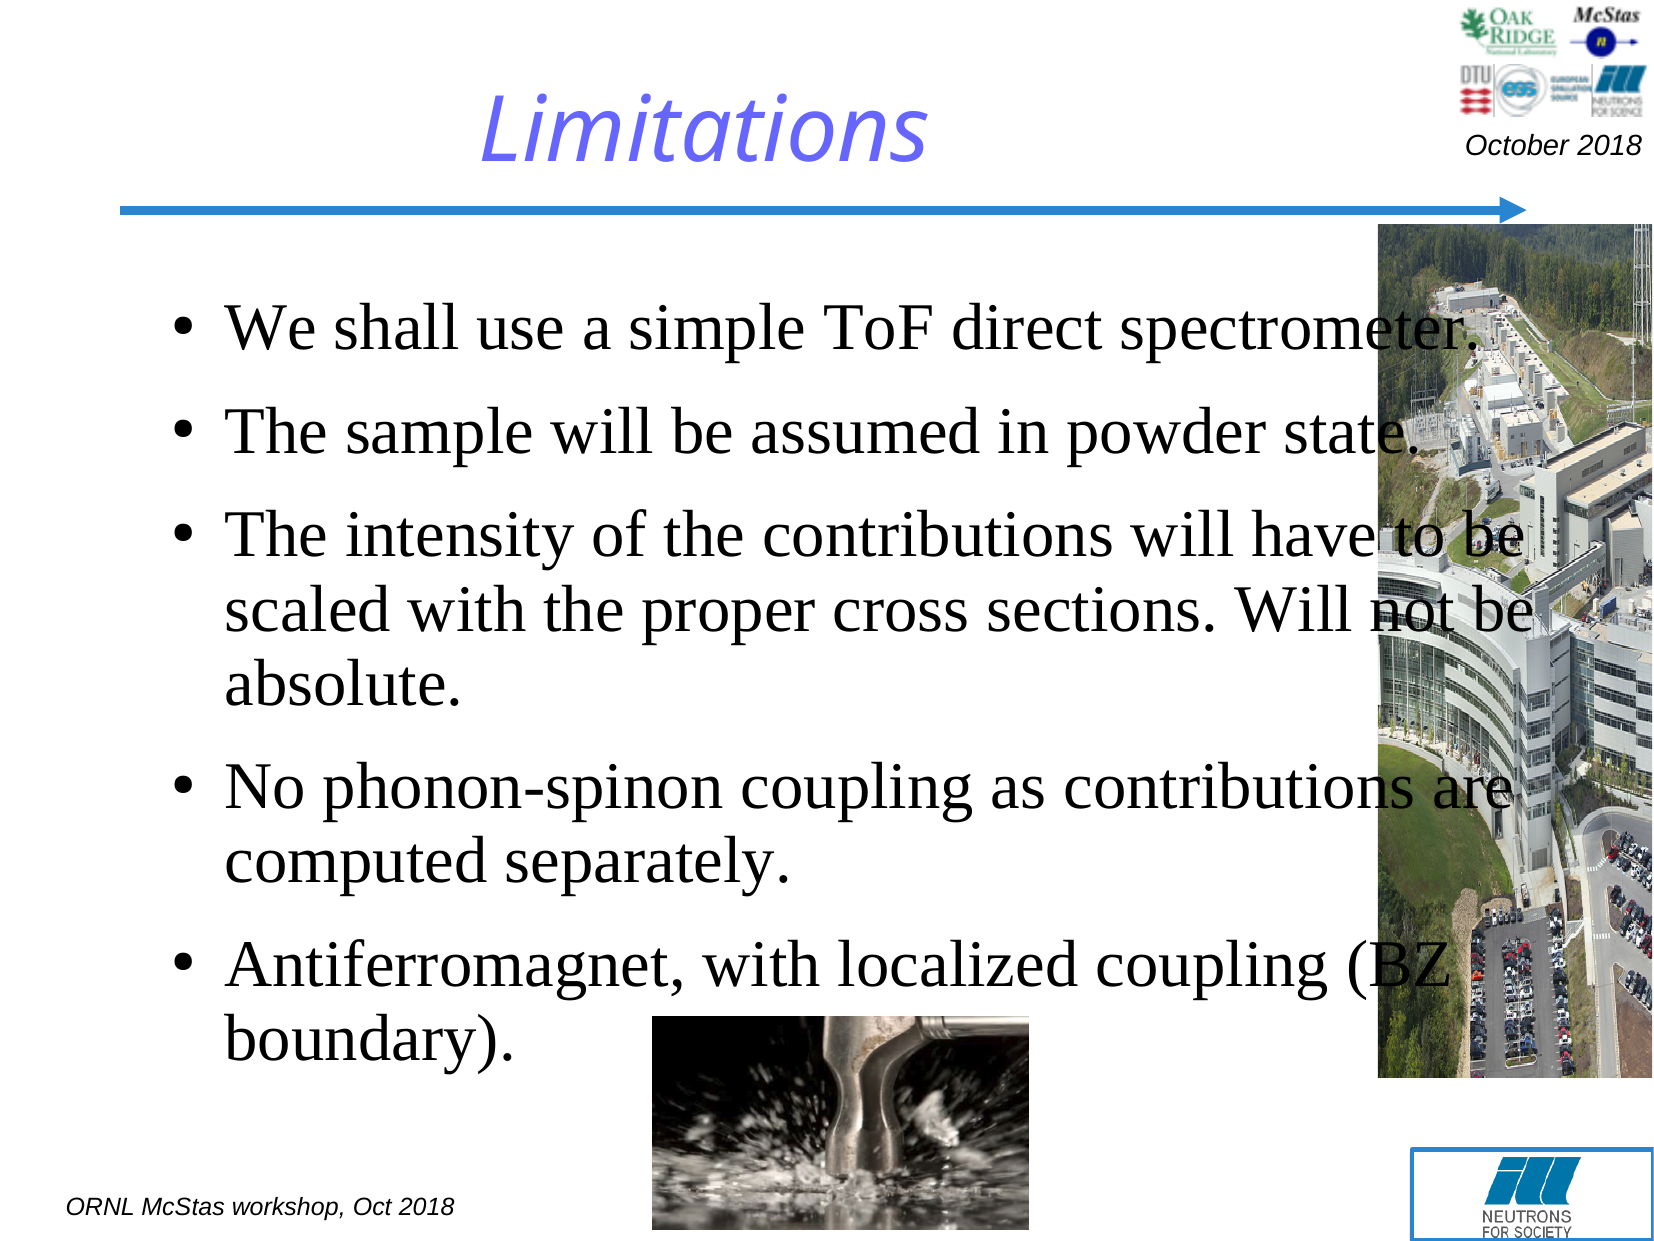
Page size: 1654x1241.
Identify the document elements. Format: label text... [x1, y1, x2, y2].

list We shall use a simple ToF direct spectrometer. The sample will be assumed in powder state. The intensity of the contributions will have to be scaled with the proper cross sections. Will not be absolute. No phonon-spinon coupling as contributions are computed separately. Antiferromagnet, with localized coupling (BZ boundary). [82, 290, 1571, 1075]
picture [1479, 1153, 1583, 1241]
picture [1377, 224, 1653, 1078]
picture [1459, 64, 1649, 117]
picture [652, 1016, 1029, 1231]
picture [1458, 6, 1650, 59]
title Limitations [82, 49, 1328, 203]
